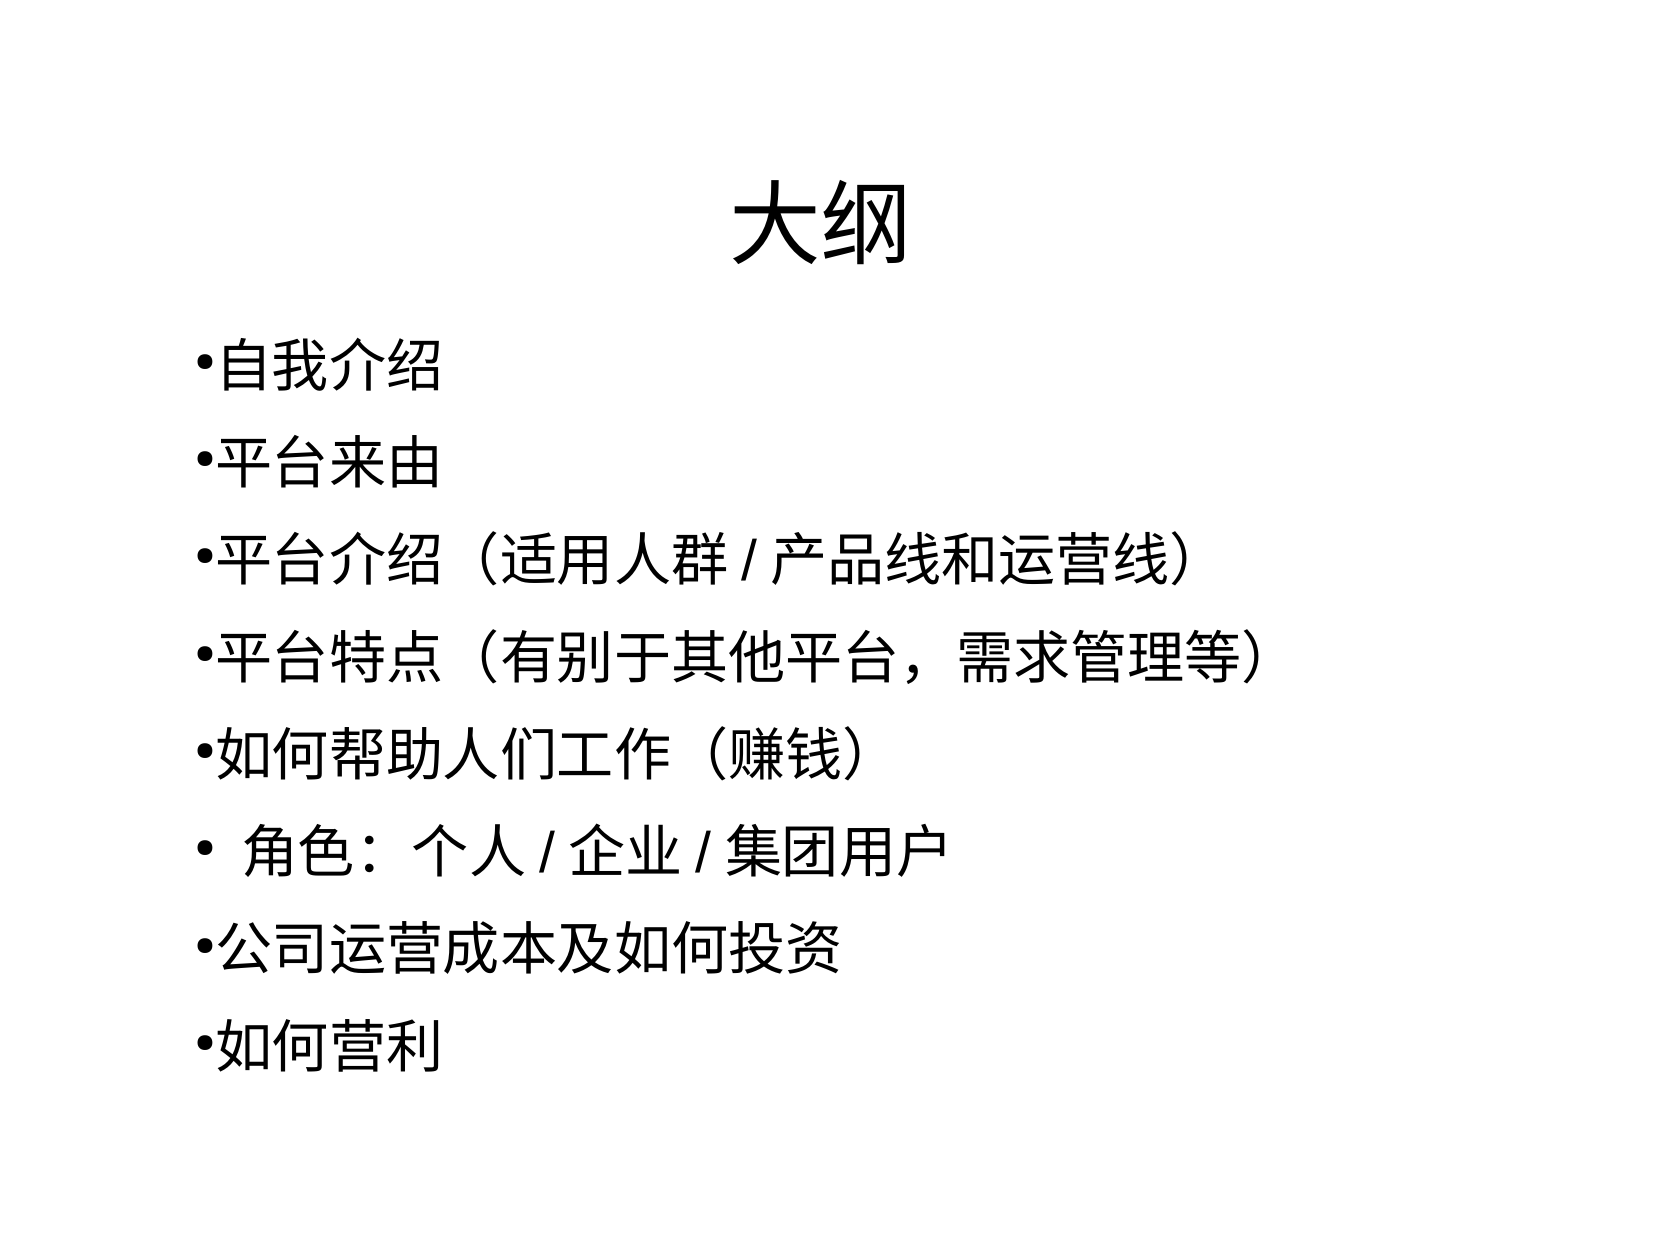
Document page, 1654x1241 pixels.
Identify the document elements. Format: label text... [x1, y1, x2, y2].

title 大纲 [135, 117, 1506, 325]
list 自我介绍 平台来由 平台介绍（适用人群/产品线和运营线） 平台特点（有别于其他平台，需求管理等） 如何帮助人们工作（赚钱） 角色：个人/企业/集团用户 公司运营成本及如何投资 如何营利 [194, 329, 1554, 1082]
